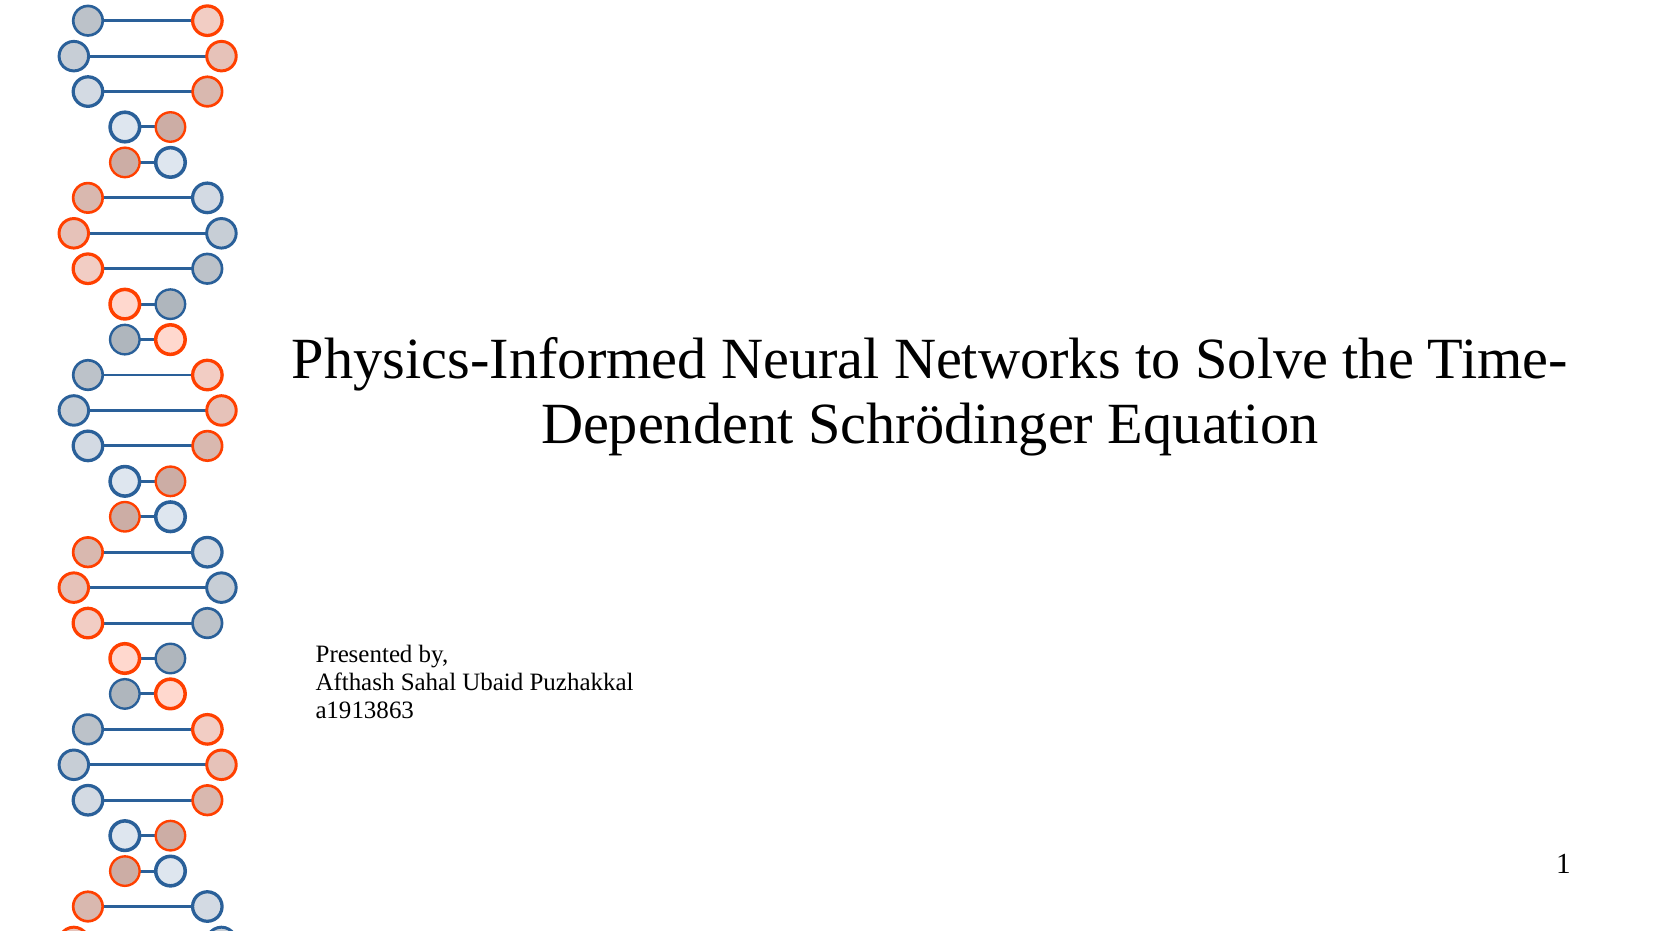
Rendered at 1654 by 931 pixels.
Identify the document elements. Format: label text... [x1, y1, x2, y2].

text_box Presented by, Afthash Sahal Ubaid Puzhakkal a1913863 [300, 633, 651, 737]
subtitle Physics-Informed Neural Networks to Solve the Time-Dependent Schrödinger Equation [265, 35, 1595, 748]
